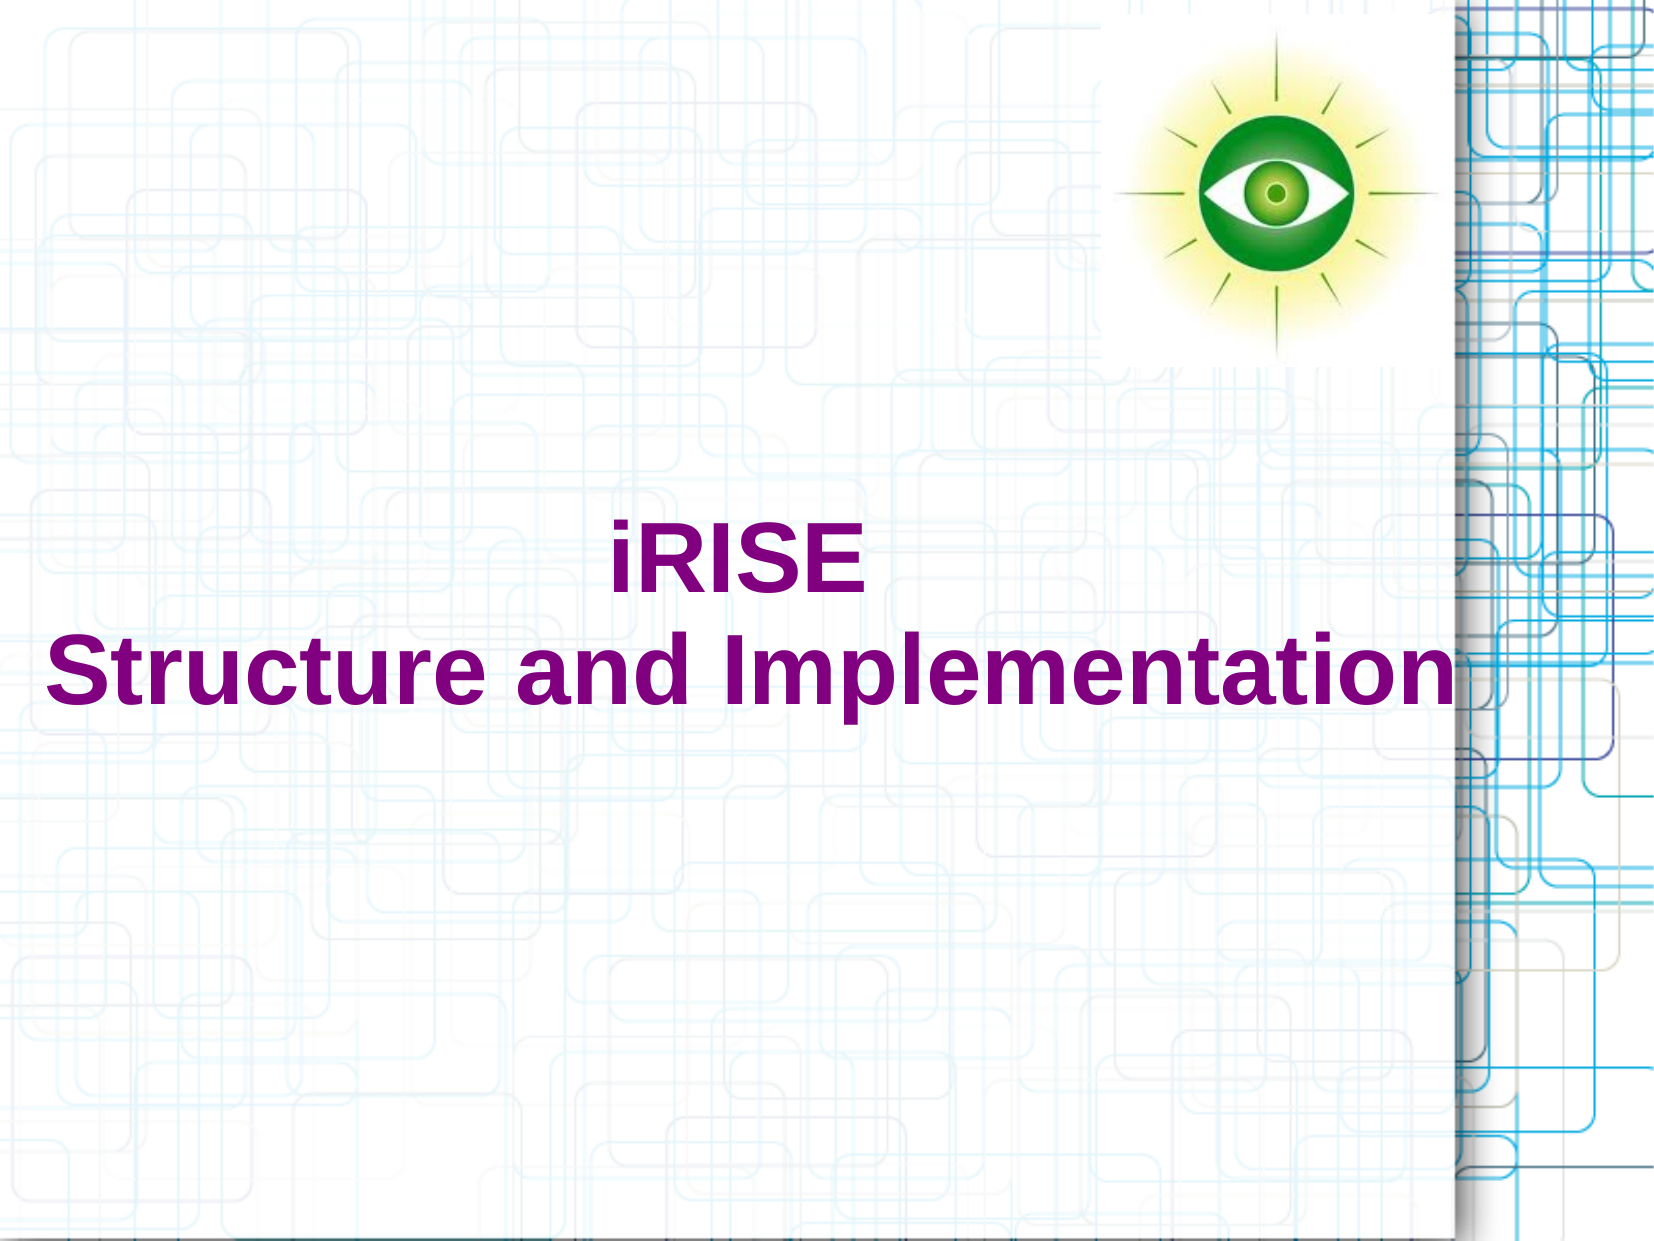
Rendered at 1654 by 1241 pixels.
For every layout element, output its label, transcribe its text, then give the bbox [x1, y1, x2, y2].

picture [0, 0, 1654, 1241]
title iRISE Structure and Implementation [0, 283, 1530, 945]
